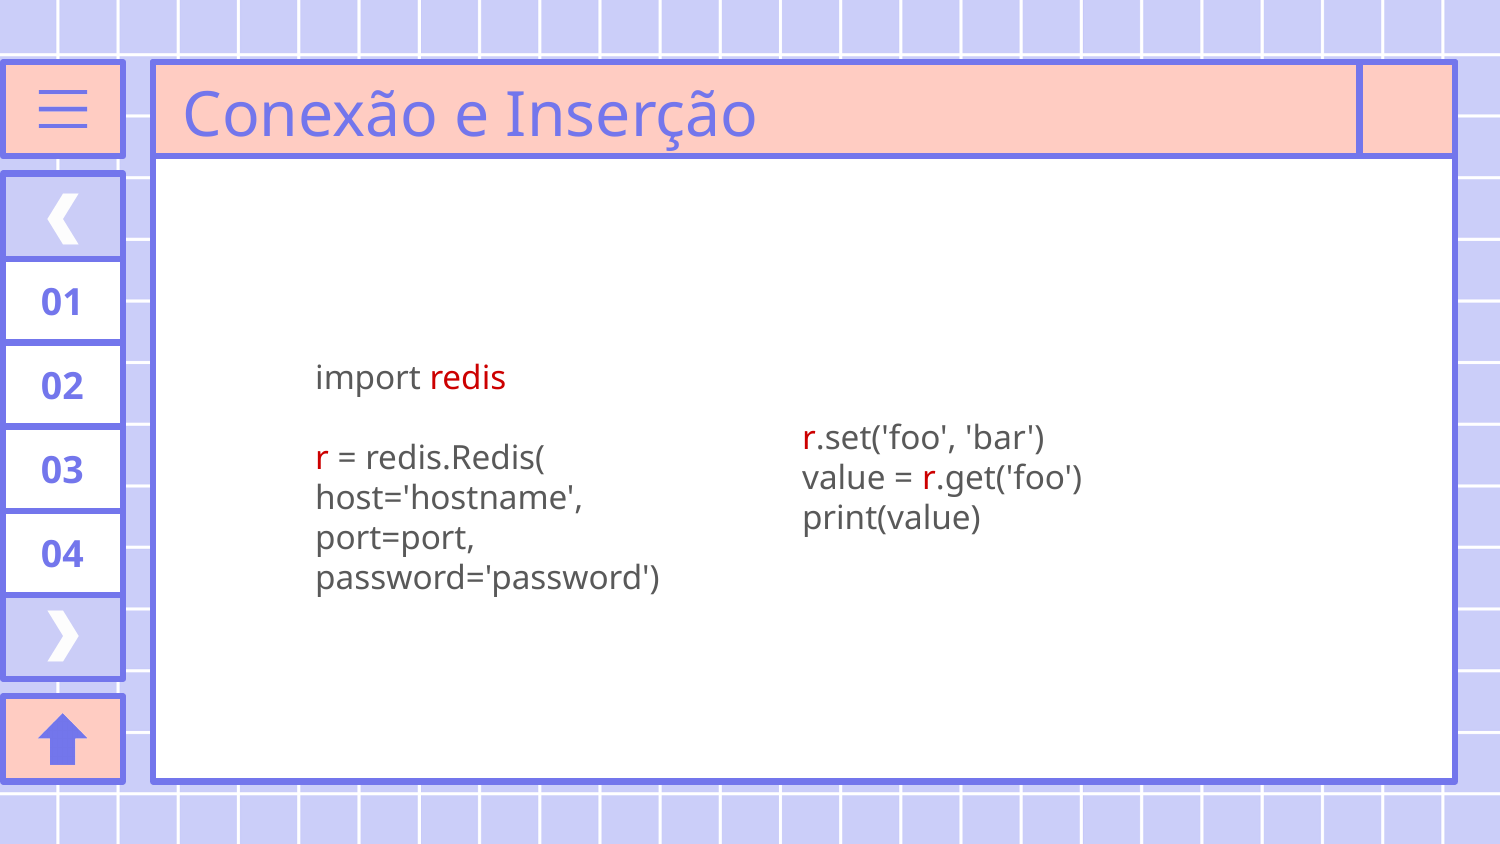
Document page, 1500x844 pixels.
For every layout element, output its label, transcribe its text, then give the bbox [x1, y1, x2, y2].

subtitle r.set('foo', 'bar') value = r.get('foo') print(value) [802, 282, 1213, 710]
picture [38, 610, 88, 662]
picture [38, 90, 88, 128]
picture [0, 0, 1500, 844]
text_box 02 [20, 365, 104, 403]
picture [37, 713, 87, 765]
picture [38, 193, 88, 245]
text_box 04 [20, 533, 104, 572]
text_box 01 [20, 281, 104, 319]
subtitle import redis r = redis.Redis( host='hostname', port=port, password='password') [315, 282, 726, 710]
title Conexão e Inserção [182, 64, 1318, 159]
text_box 03 [20, 449, 104, 487]
